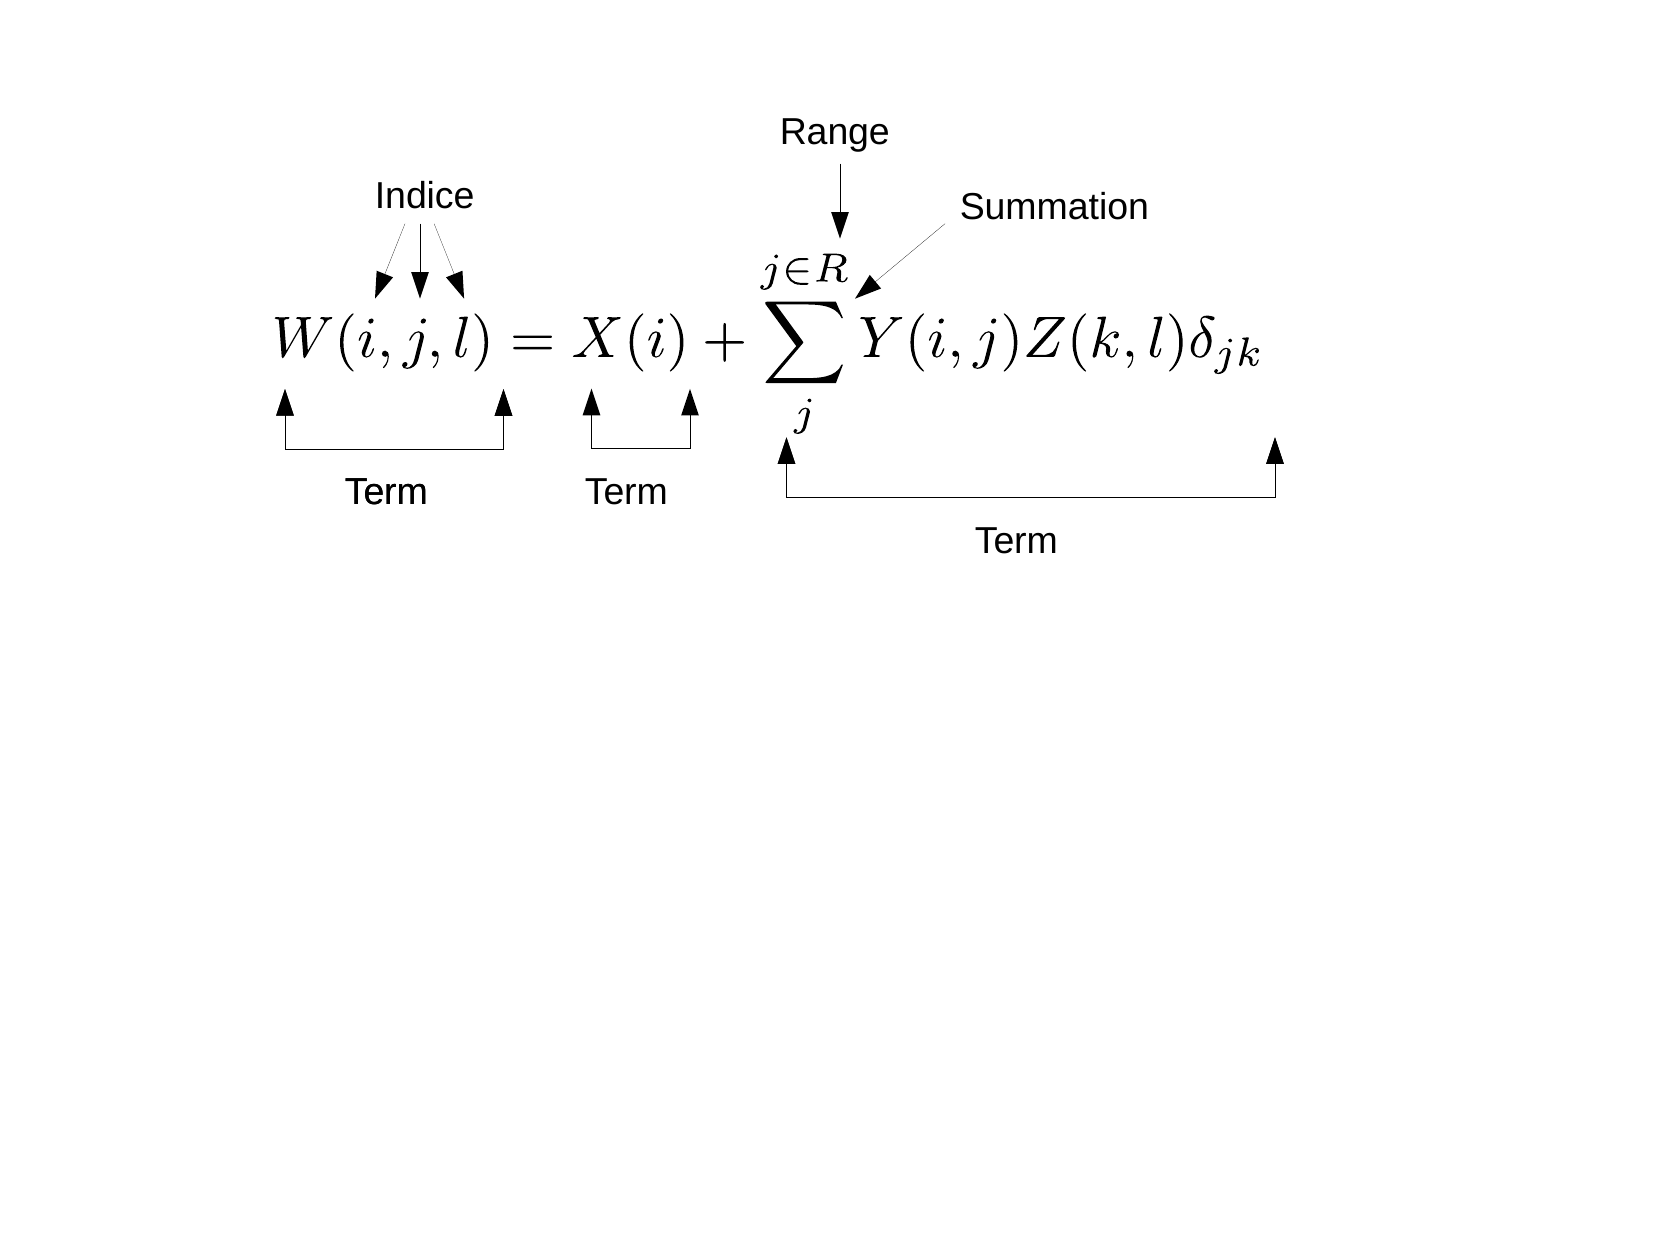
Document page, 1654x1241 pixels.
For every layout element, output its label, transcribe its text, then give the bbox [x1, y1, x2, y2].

text_box Summation [945, 178, 1186, 239]
text_box Term [960, 511, 1081, 569]
text_box [271, 253, 1262, 434]
text_box Indice [360, 166, 511, 224]
text_box Term [330, 463, 451, 521]
text_box Term [570, 463, 691, 521]
text_box Range [765, 103, 916, 161]
